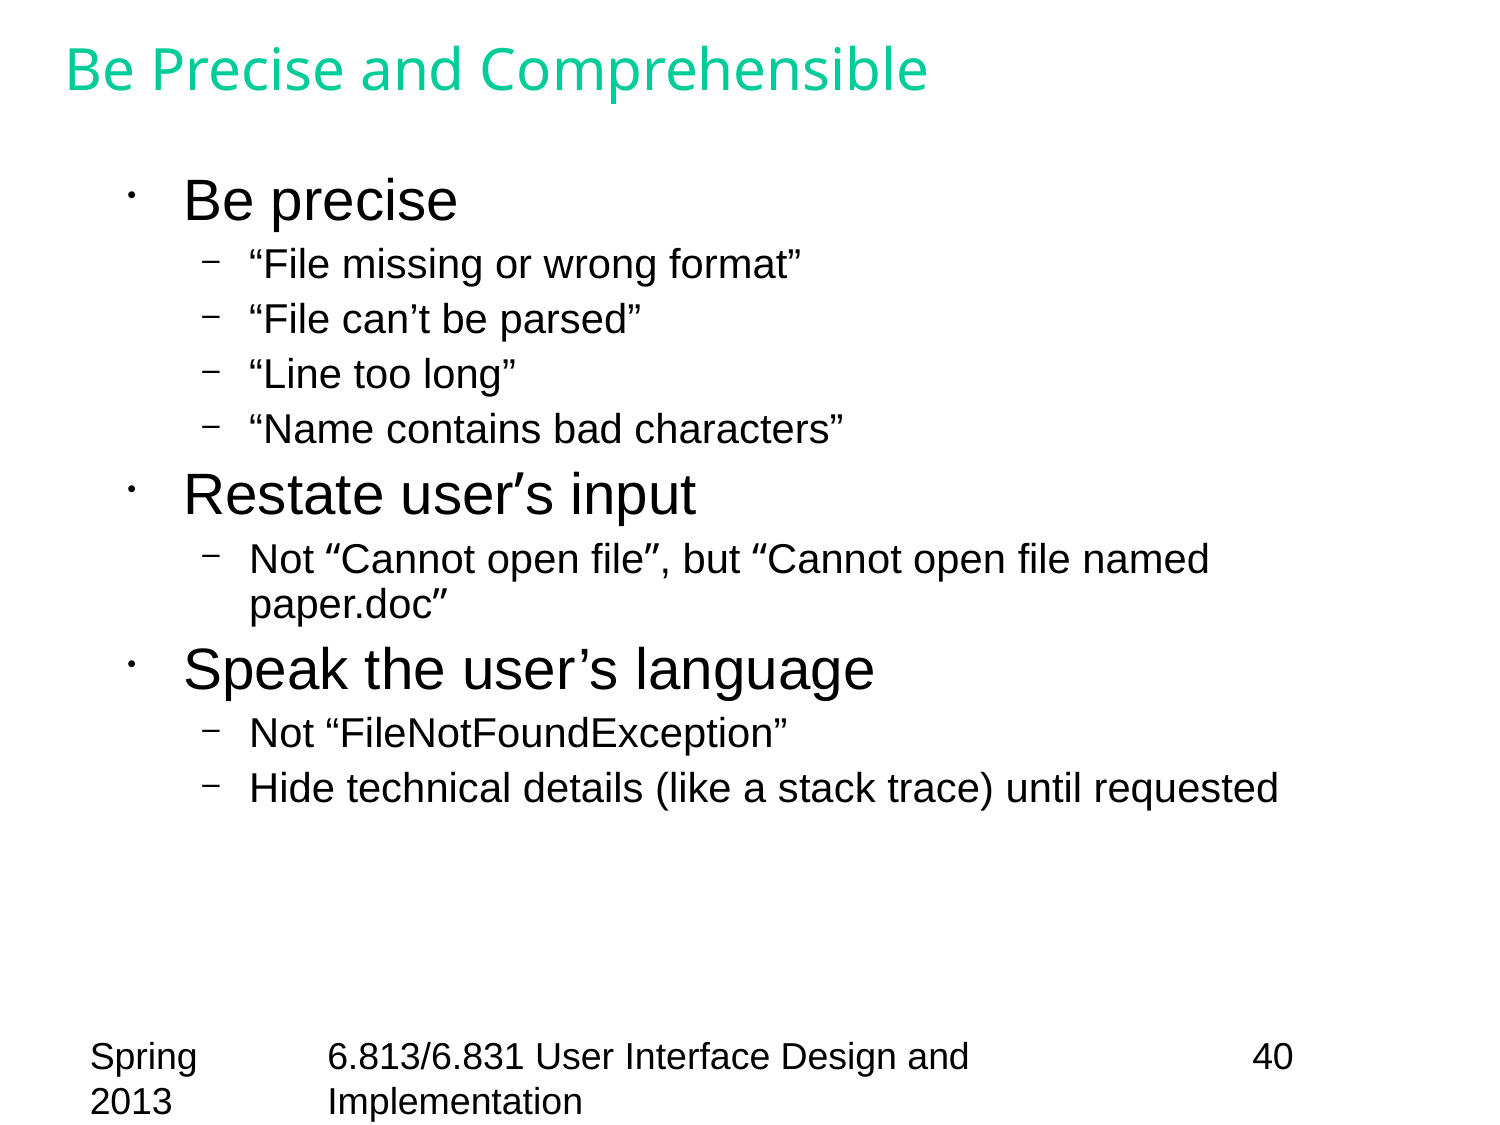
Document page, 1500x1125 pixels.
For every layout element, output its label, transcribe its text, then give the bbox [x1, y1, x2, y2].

slide_number Spring 2013 [75, 1024, 300, 1103]
list Be precise “File missing or wrong format” “File can’t be parsed” “Line too long” “Name contains bad characters” Restate user’s input Not “Cannot open file”, but “Cannot open file named paper.doc” Speak the user’s language Not “FileNotFoundException” Hide technical details (like a stack trace) until requested [112, 162, 1388, 1000]
slide_number <number> [1237, 1024, 1425, 1103]
footer 6.813/6.831 User Interface Design and Implementation [312, 1024, 1225, 1103]
title Be Precise and Comprehensible [50, 24, 1438, 150]
